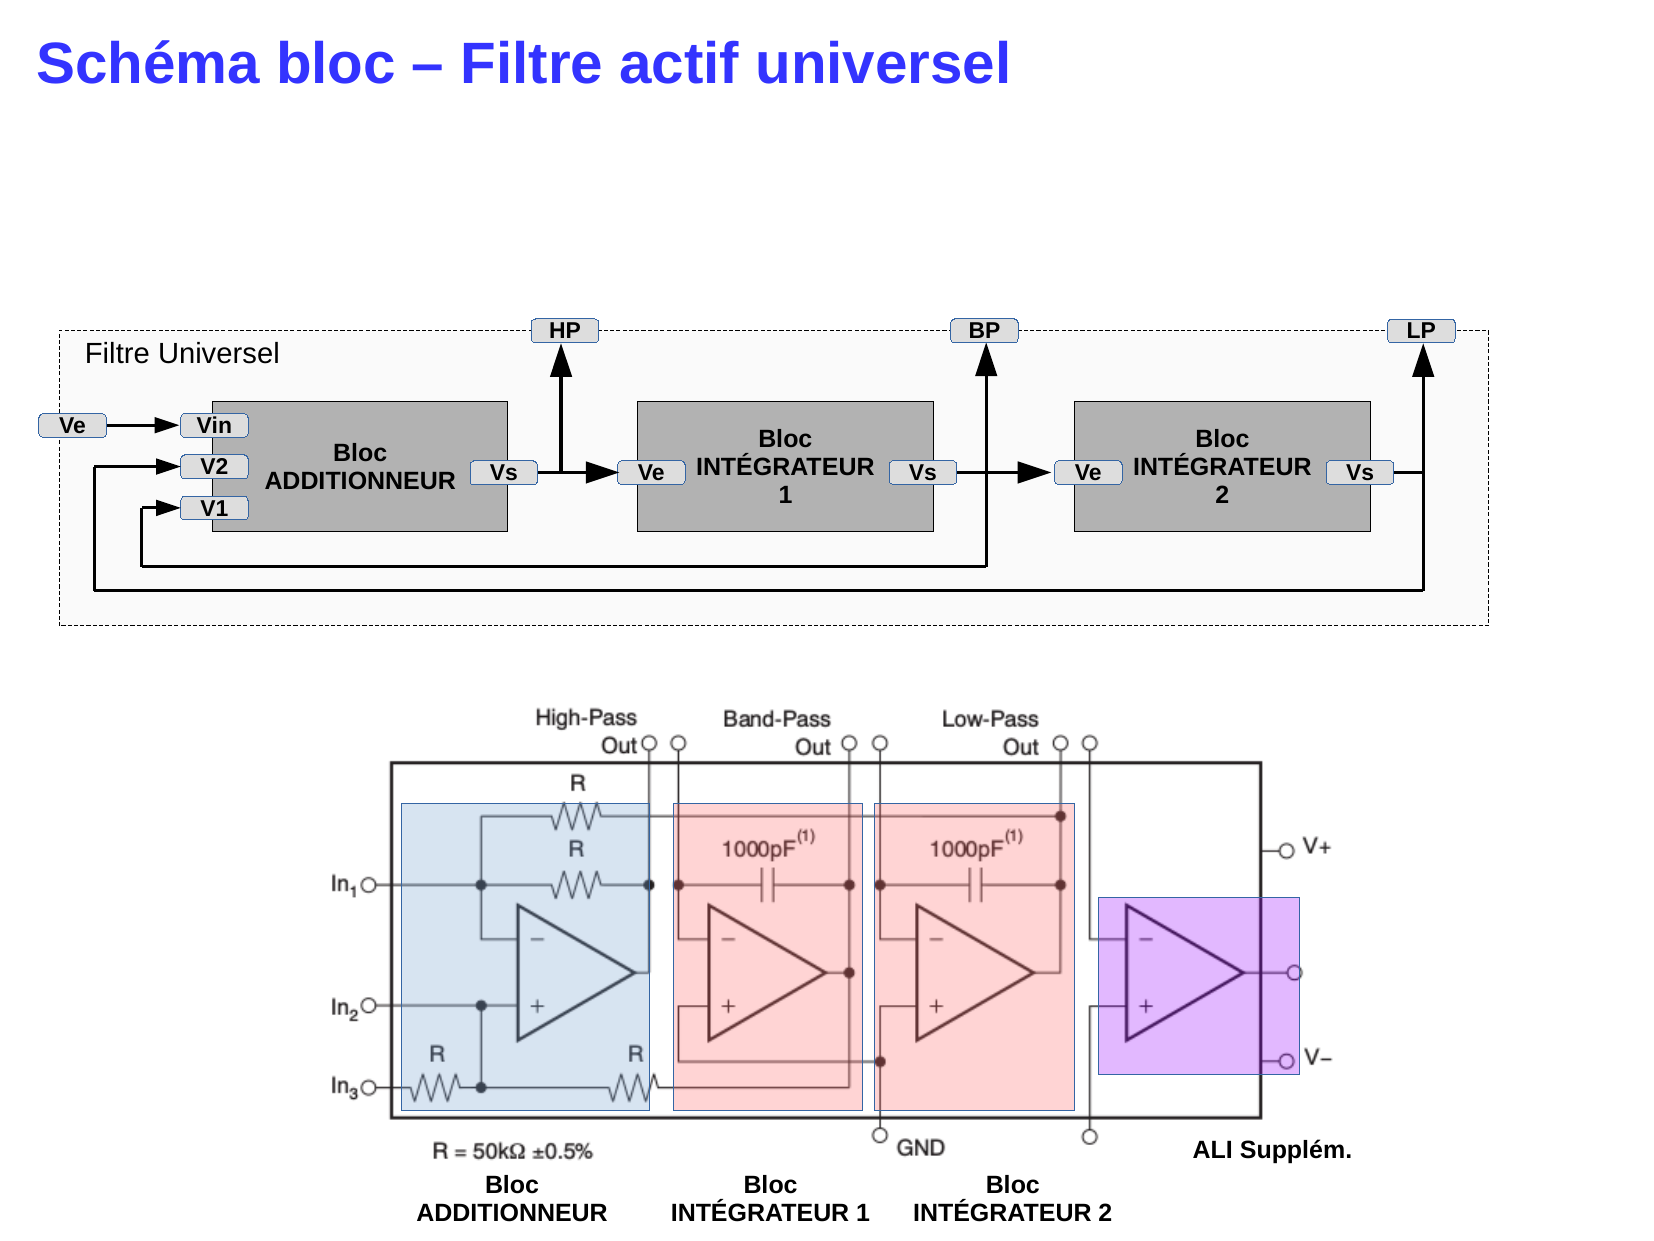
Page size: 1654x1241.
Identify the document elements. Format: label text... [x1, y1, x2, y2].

text_box Bloc ADDITIONNEUR [401, 1163, 623, 1235]
text_box BP [950, 318, 1019, 343]
text_box [1098, 897, 1300, 1075]
text_box Schéma bloc – Filtre actif universel [21, 23, 1028, 170]
text_box Bloc INTÉGRATEUR 2 [897, 1163, 1129, 1241]
text_box Ve [617, 460, 686, 485]
text_box V2 [180, 454, 249, 479]
text_box Bloc INTÉGRATEUR 1 [655, 1163, 886, 1241]
text_box Ve [1054, 460, 1123, 485]
text_box [143, 474, 985, 565]
text_box Bloc INTÉGRATEUR 1 [637, 401, 934, 532]
text_box [874, 803, 1075, 1111]
text_box Vs [1326, 460, 1394, 485]
text_box [59, 330, 560, 471]
text_box Bloc ADDITIONNEUR [212, 401, 508, 532]
text_box [96, 330, 1423, 589]
text_box Vs [470, 460, 538, 485]
text_box Bloc INTÉGRATEUR 2 [1074, 401, 1371, 532]
text_box HP [531, 318, 599, 343]
text_box Filtre Universel [70, 329, 296, 378]
text_box Ve [38, 413, 107, 438]
text_box ALI Supplém. [1157, 1128, 1388, 1227]
text_box V1 [180, 496, 249, 520]
text_box [59, 330, 1489, 626]
text_box Vs [889, 460, 957, 485]
text_box [562, 330, 985, 471]
text_box Vin [180, 413, 249, 438]
text_box LP [1387, 319, 1456, 343]
text_box [673, 803, 863, 1111]
text_box [401, 803, 650, 1111]
picture [295, 680, 1372, 1170]
